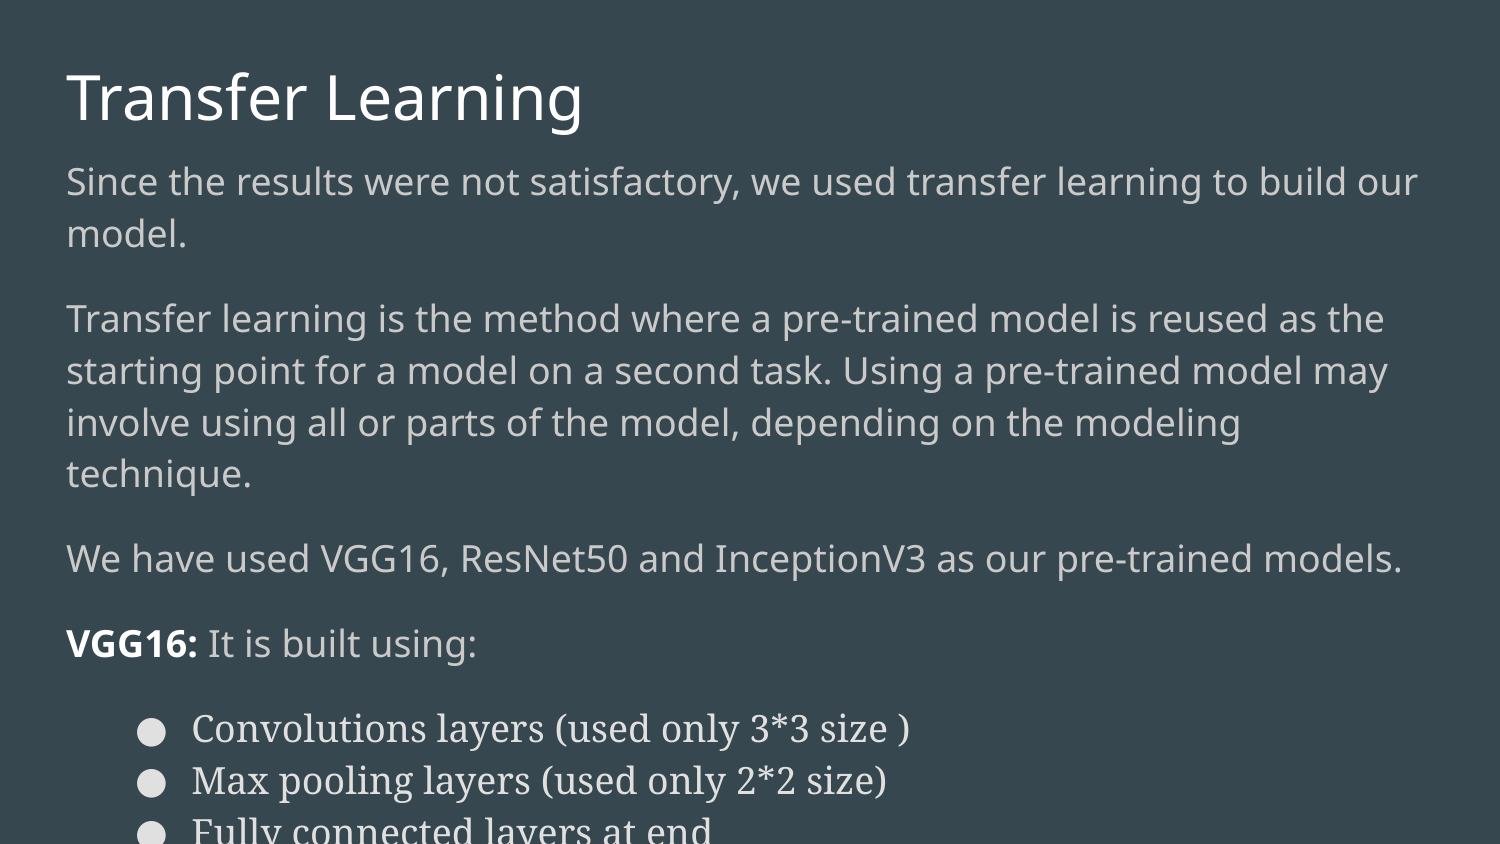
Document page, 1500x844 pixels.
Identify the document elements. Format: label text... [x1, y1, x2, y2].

title Transfer Learning [51, 42, 1449, 136]
list Since the results were not satisfactory, we used transfer learning to build our model. Transfer learning is the method where a pre-trained model is reused as the starting point for a model on a second task. Using a pre-trained model may involve using all or parts of the model, depending on the modeling technique. We have used VGG16, ResNet50 and InceptionV3 as our pre-trained models. VGG16: It is built using: Convolutions layers (used only 3*3 size ) Max pooling layers (used only 2*2 size) Fully connected layers at end Total 16 layers [51, 136, 1449, 777]
